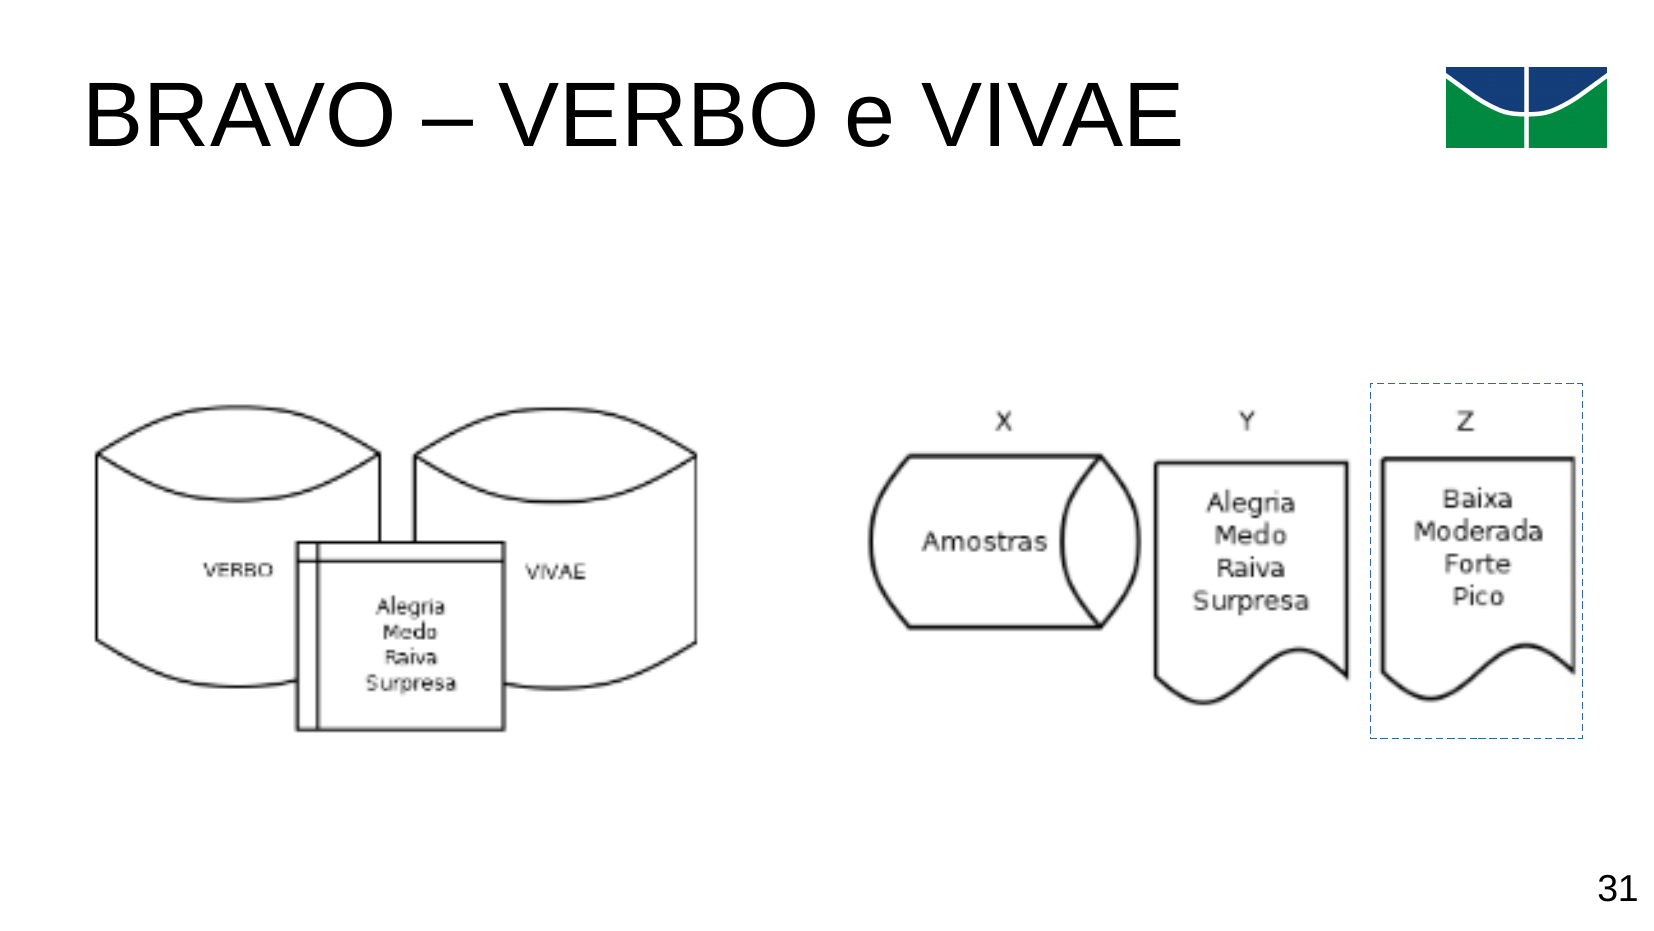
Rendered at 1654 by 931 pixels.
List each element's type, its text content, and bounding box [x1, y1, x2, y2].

text_box <number> [1024, 860, 1654, 931]
picture [1571, 67, 1607, 148]
picture [861, 383, 1607, 739]
title BRAVO – VERBO e VIVAE [82, 37, 1571, 193]
picture [47, 354, 736, 768]
